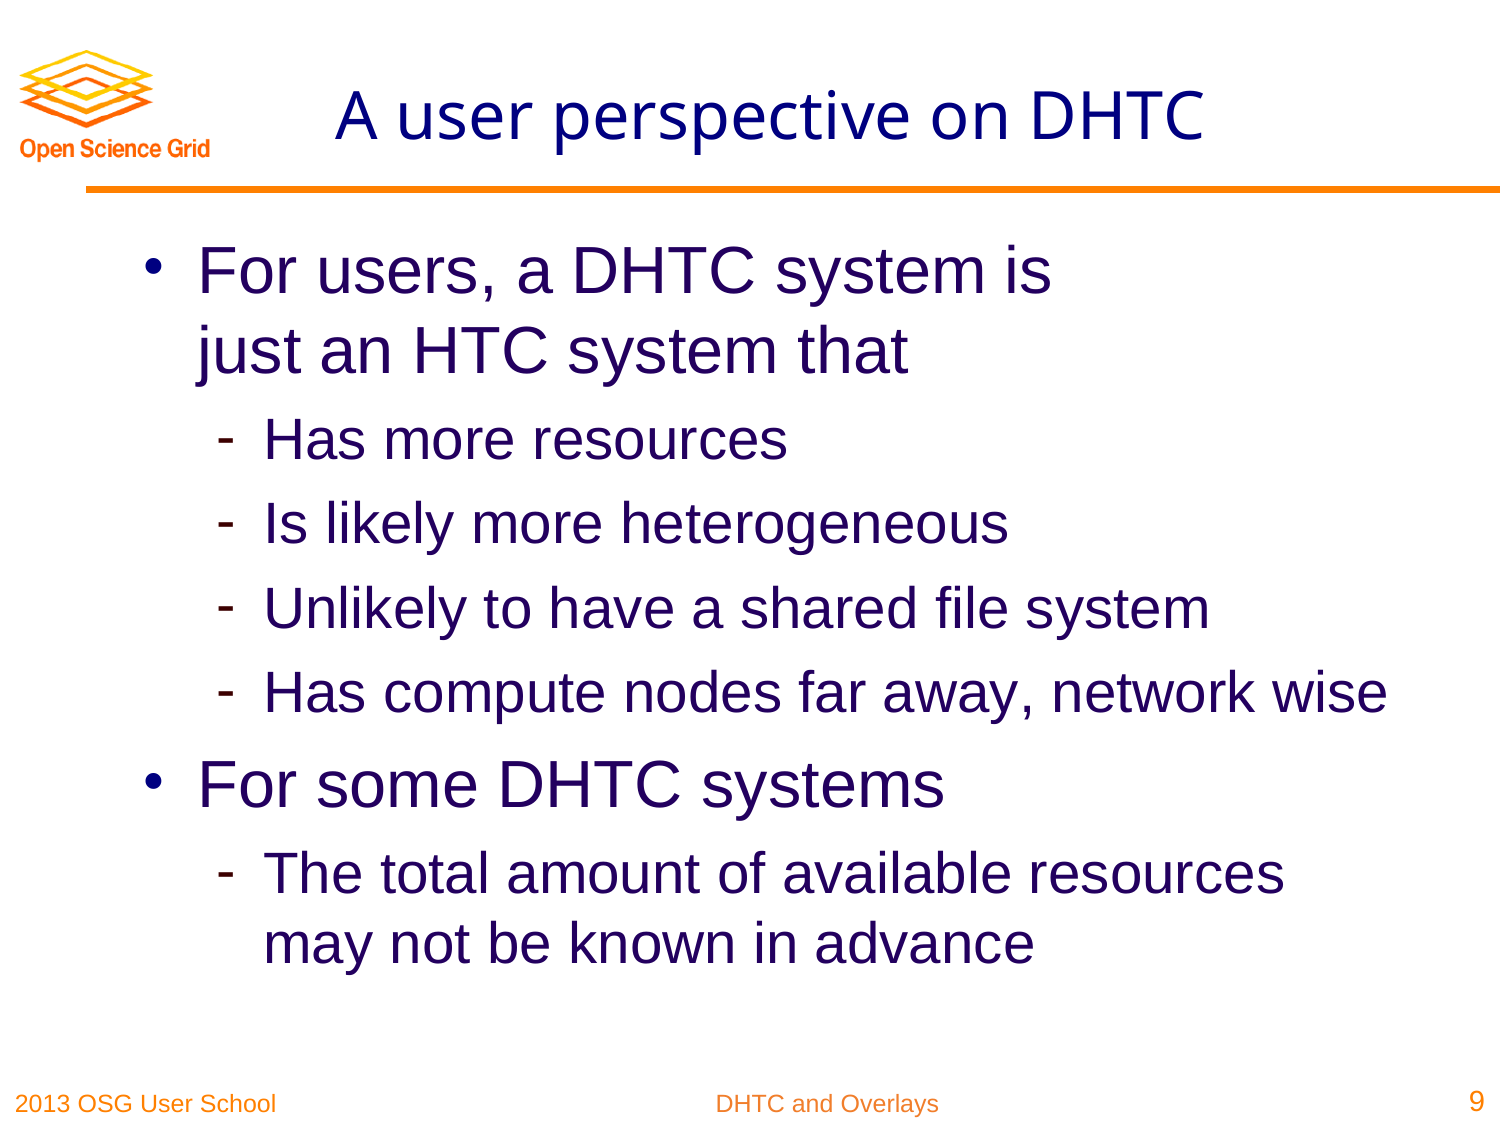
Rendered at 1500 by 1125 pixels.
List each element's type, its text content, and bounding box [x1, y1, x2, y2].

title A user perspective on DHTC [201, 18, 1342, 207]
picture [0, 27, 201, 179]
list For users, a DHTC system is just an HTC system that Has more resources Is likely more heterogeneous Unlikely to have a shared file system Has compute nodes far away, network wise For some DHTC systems The total amount of available resources may not be known in advance [127, 218, 1463, 1019]
text_box <number> [1431, 1050, 1500, 1125]
